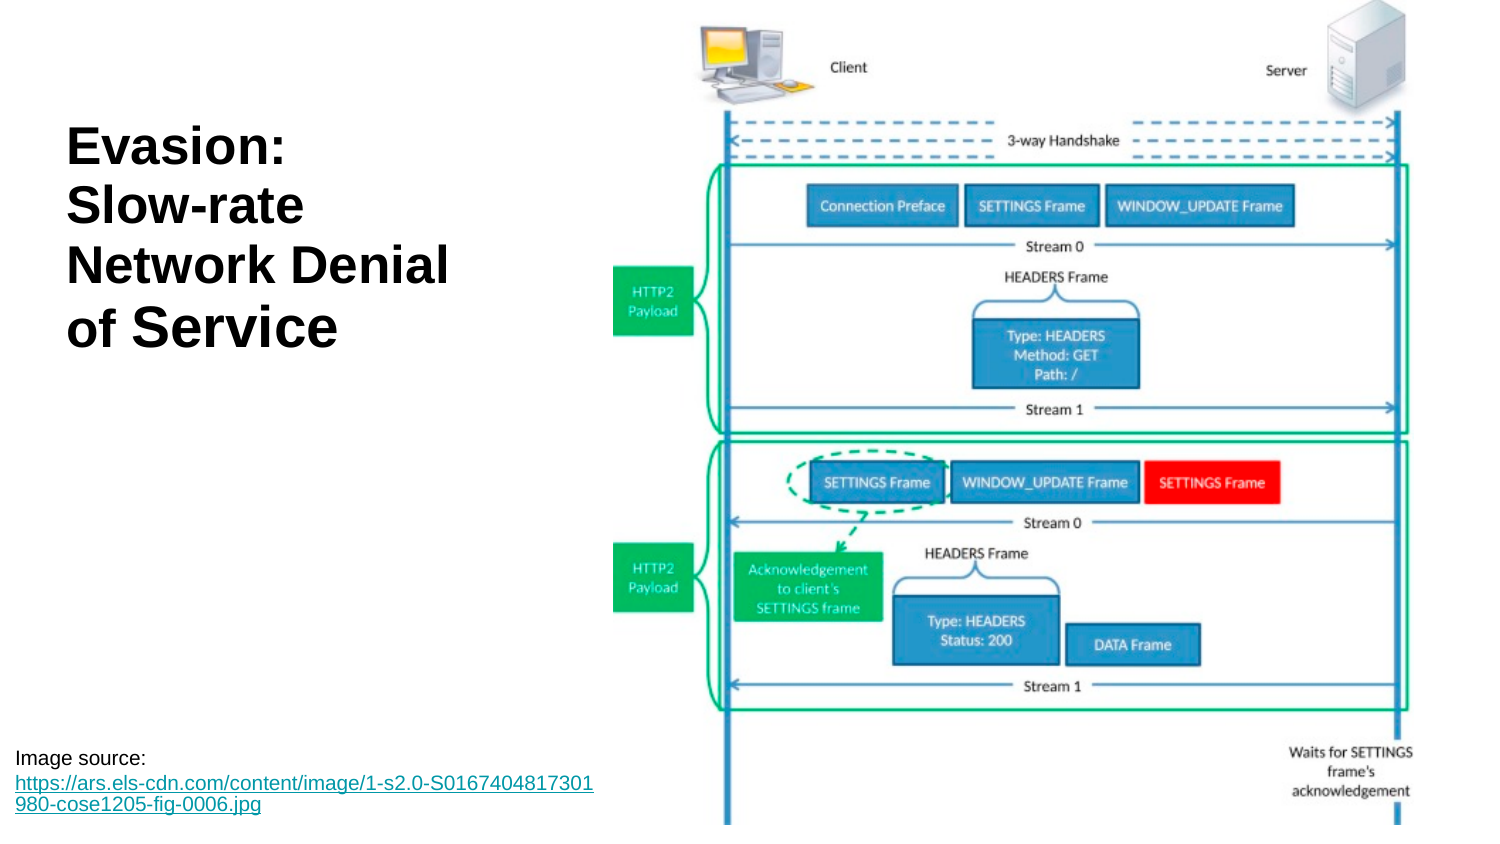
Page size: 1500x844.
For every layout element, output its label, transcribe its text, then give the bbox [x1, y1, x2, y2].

text_box Image source:https://ars.els-cdn.com/content/image/1-s2.0-S0167404817301980-cose1205-fig-0006.jpg [0, 730, 614, 811]
picture [613, 0, 1414, 825]
title Evasion: Slow-rate Network Denial of Service [51, 91, 512, 376]
